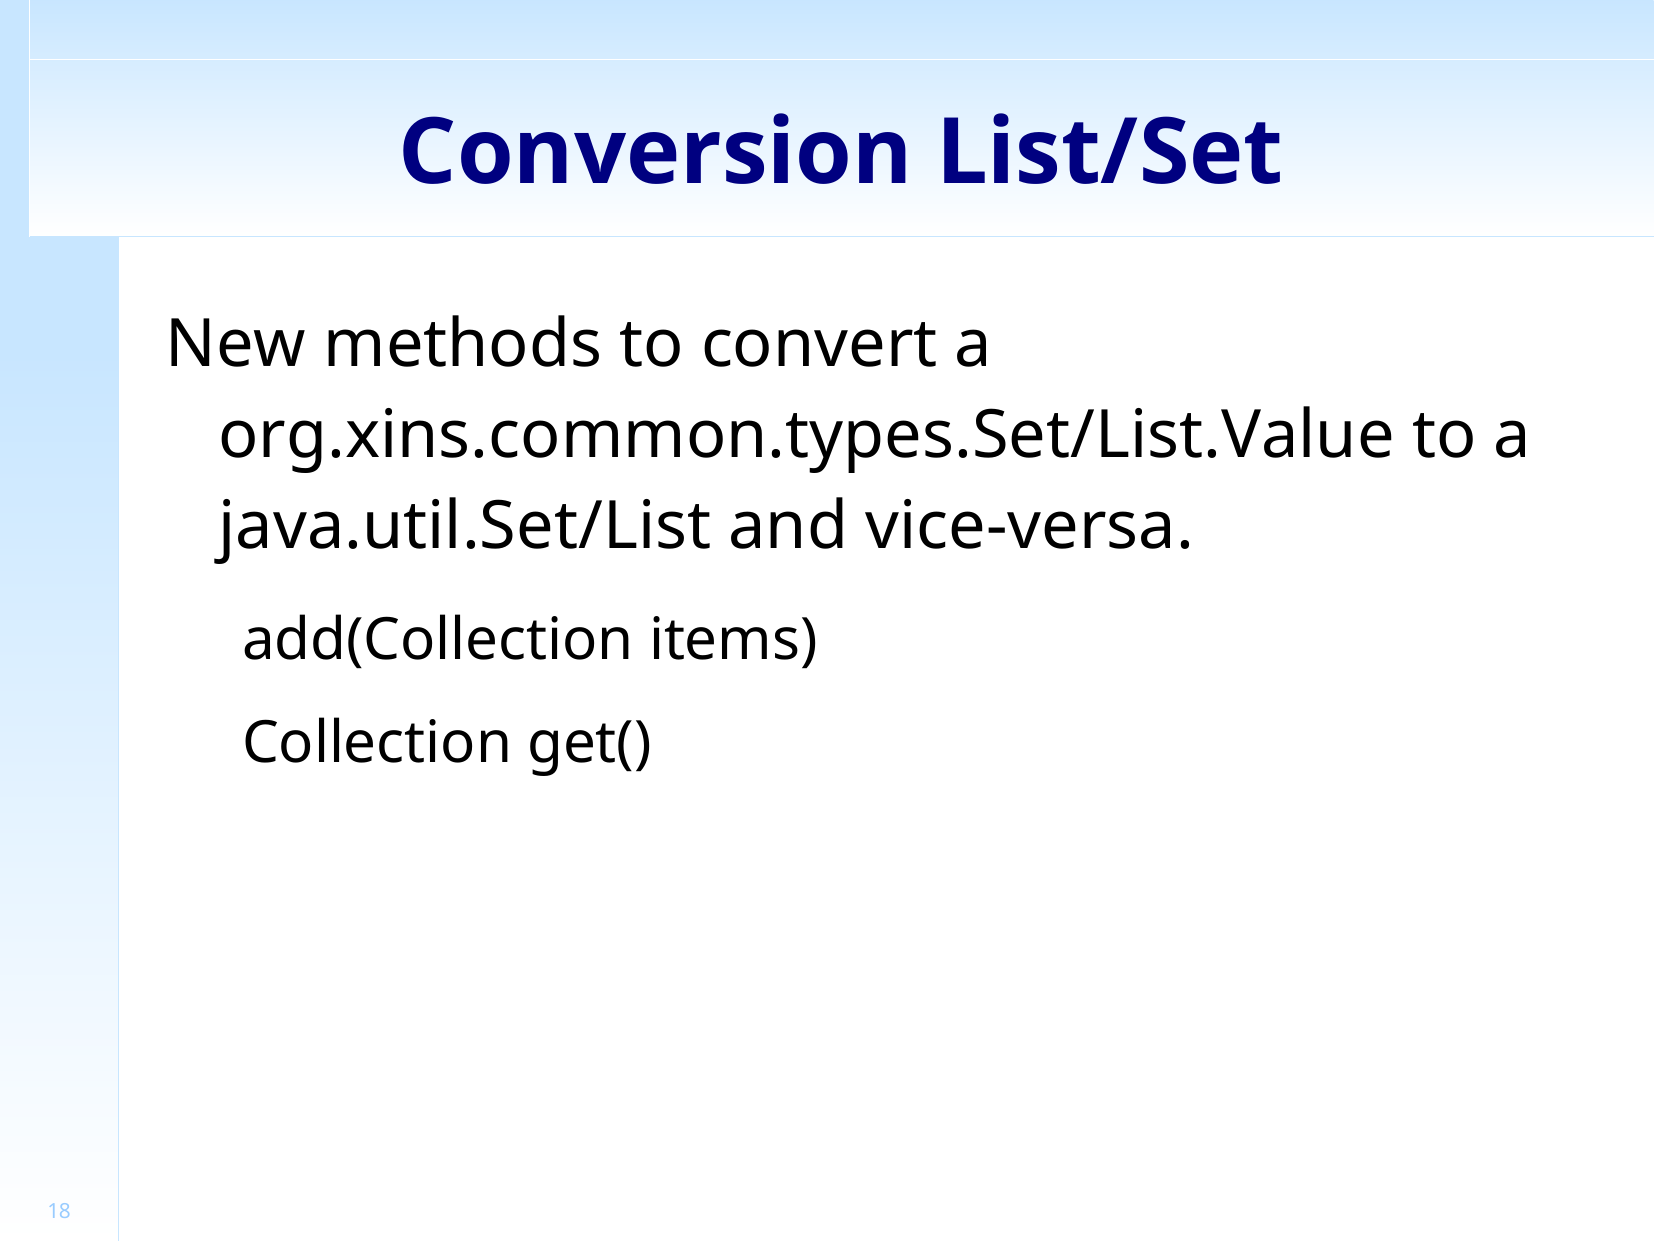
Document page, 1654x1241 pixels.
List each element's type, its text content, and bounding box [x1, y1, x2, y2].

list New methods to convert a org.xins.common.types.Set/List.Value to a java.util.Set/List and vice-versa. add(Collection items) Collection get() [147, 295, 1625, 1182]
title Conversion List/Set [29, 59, 1654, 237]
